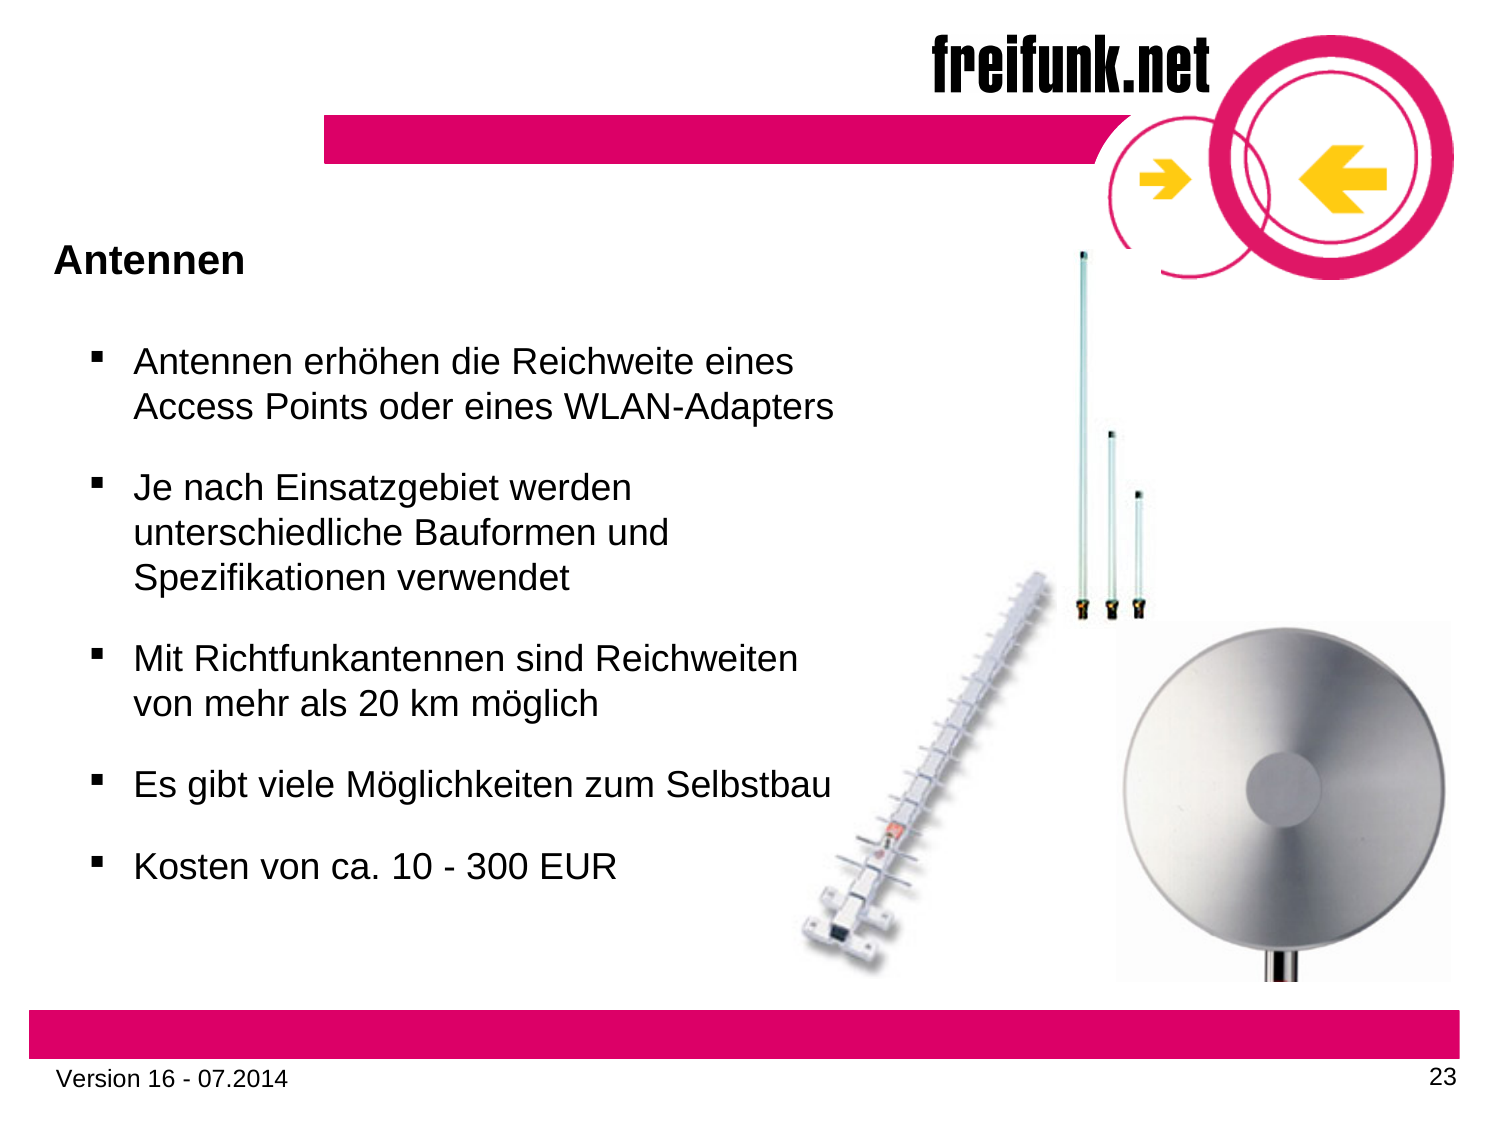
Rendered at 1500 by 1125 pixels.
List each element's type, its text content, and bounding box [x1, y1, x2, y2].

picture [777, 34, 1454, 982]
text_box Antennen [53, 233, 1046, 313]
text_box Antennen erhöhen die Reichweite eines Access Points oder eines WLAN-Adapters Je nach Einsatzgebiet werden unterschiedliche Bauformen und Spezifikationen verwendet Mit Richtfunkantennen sind Reichweiten von mehr als 20 km möglich Es gibt viele Möglichkeiten zum Selbstbau Kosten von ca. 10 - 300 EUR [59, 337, 864, 976]
